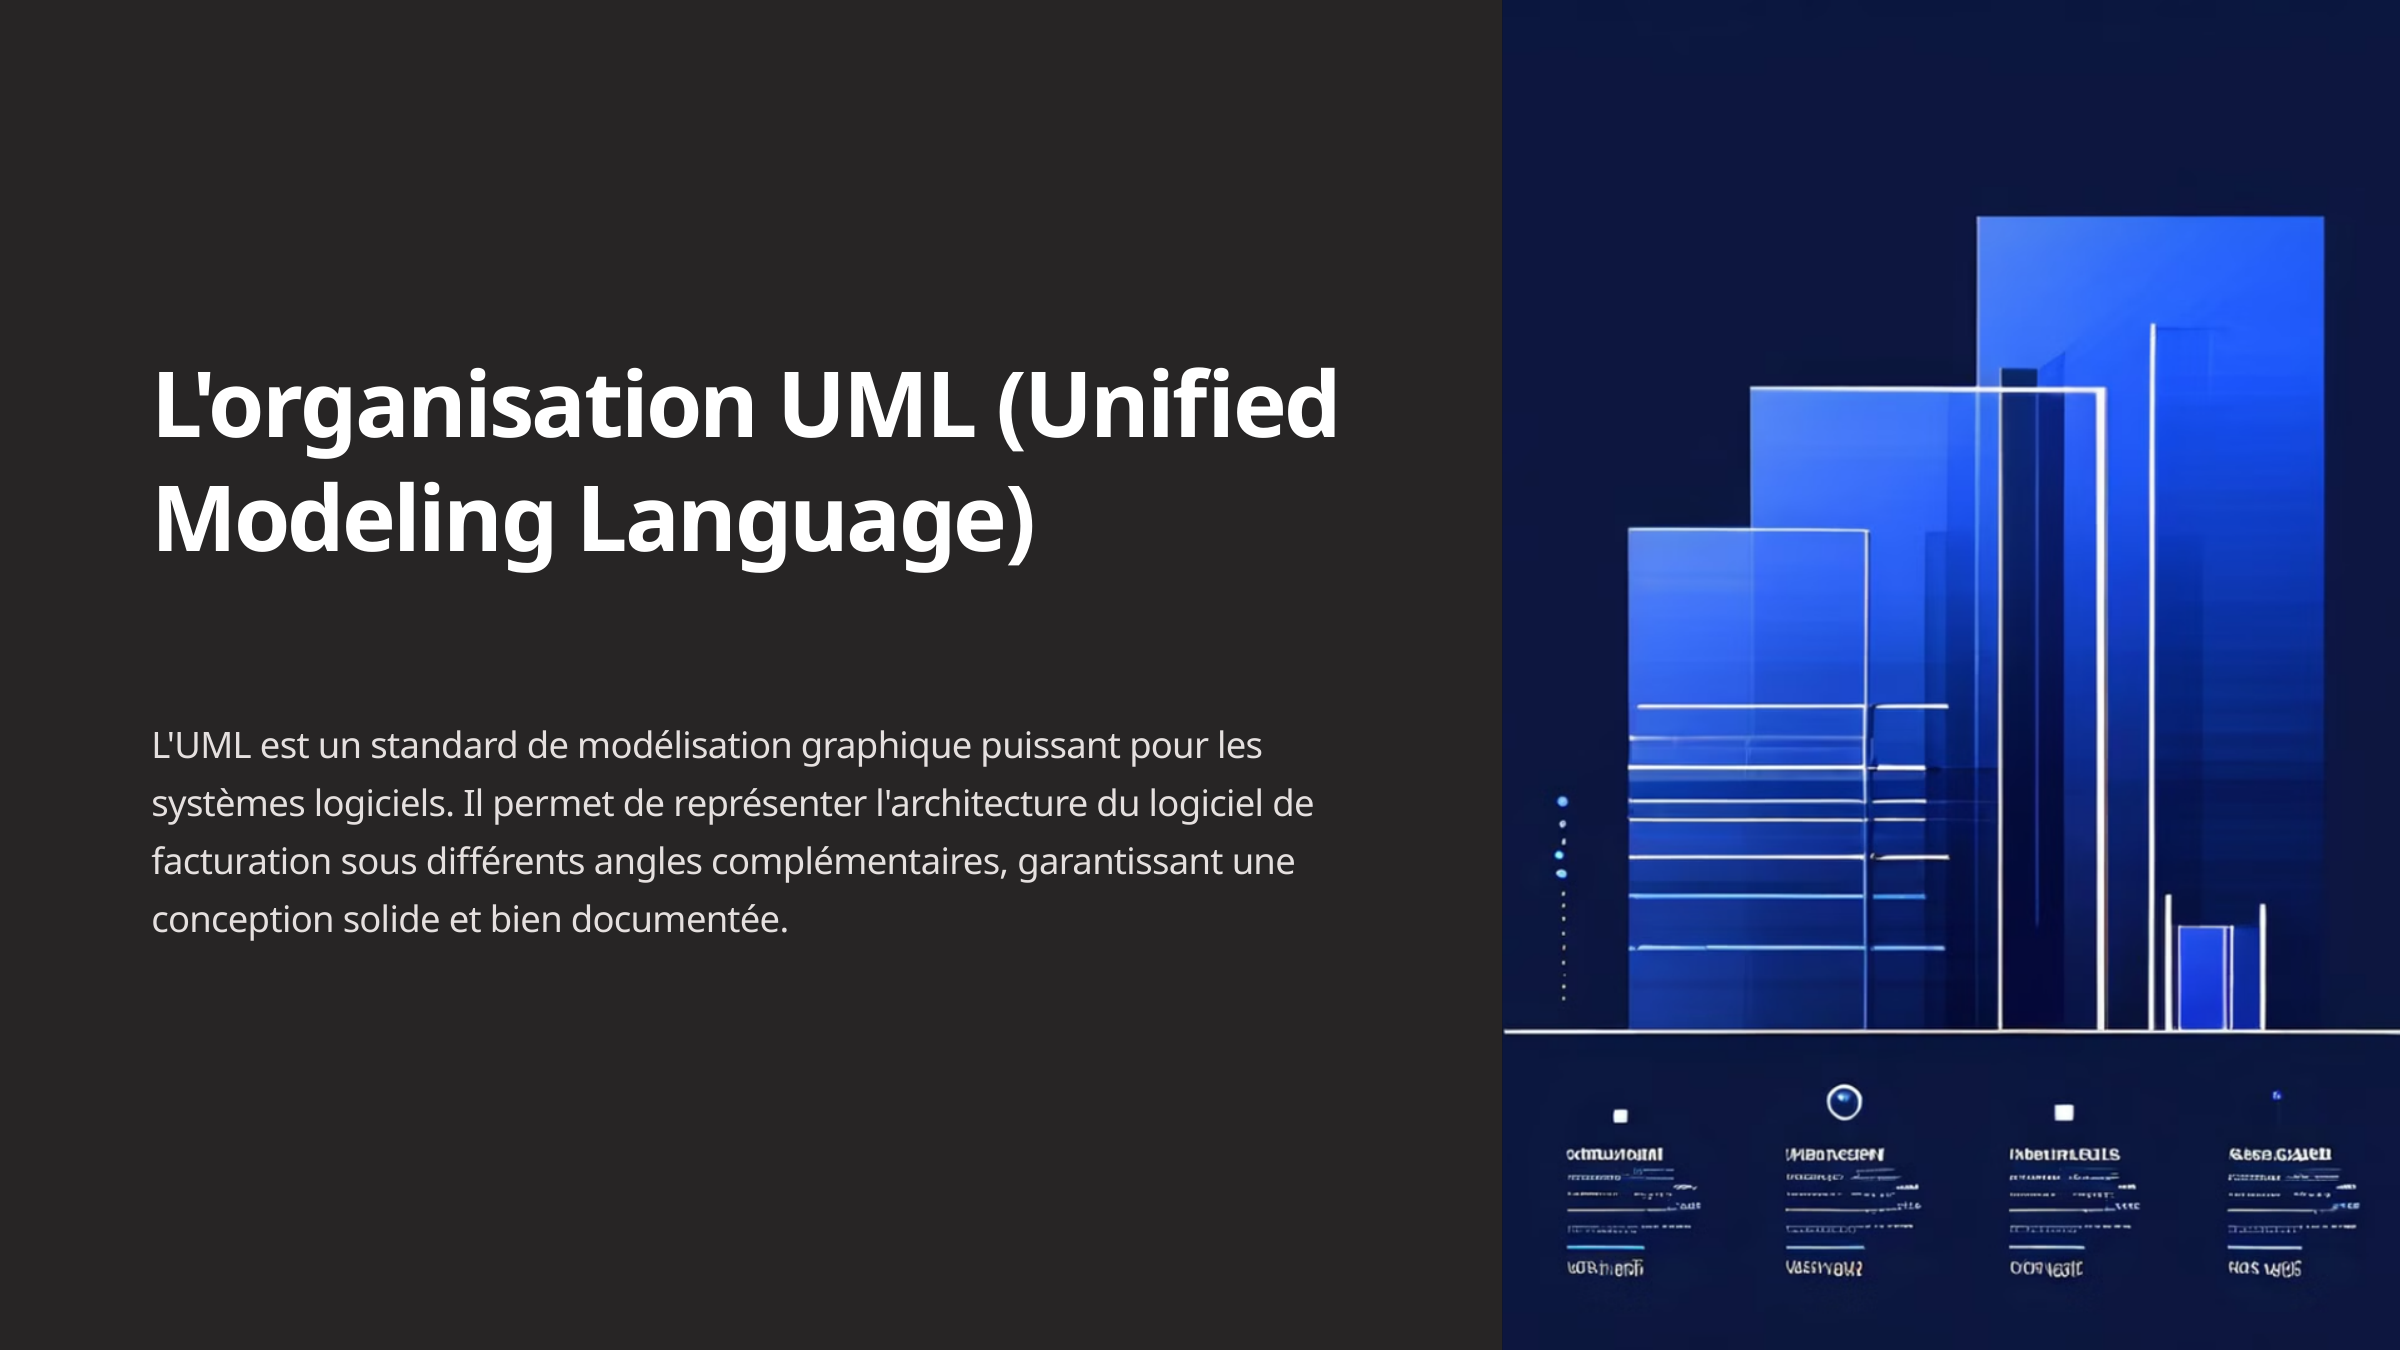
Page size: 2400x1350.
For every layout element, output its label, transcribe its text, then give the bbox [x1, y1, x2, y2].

text_box [0, 0, 1501, 1350]
text_box L'UML est un standard de modélisation graphique puissant pour les systèmes logiciels. Il permet de représenter l'architecture du logiciel de facturation sous différents angles complémentaires, garantissant une conception solide et bien documentée. [136, 699, 1364, 933]
text_box L'organisation UML (Unified Modeling Language) [136, 334, 1364, 563]
picture [1501, 0, 2400, 1350]
